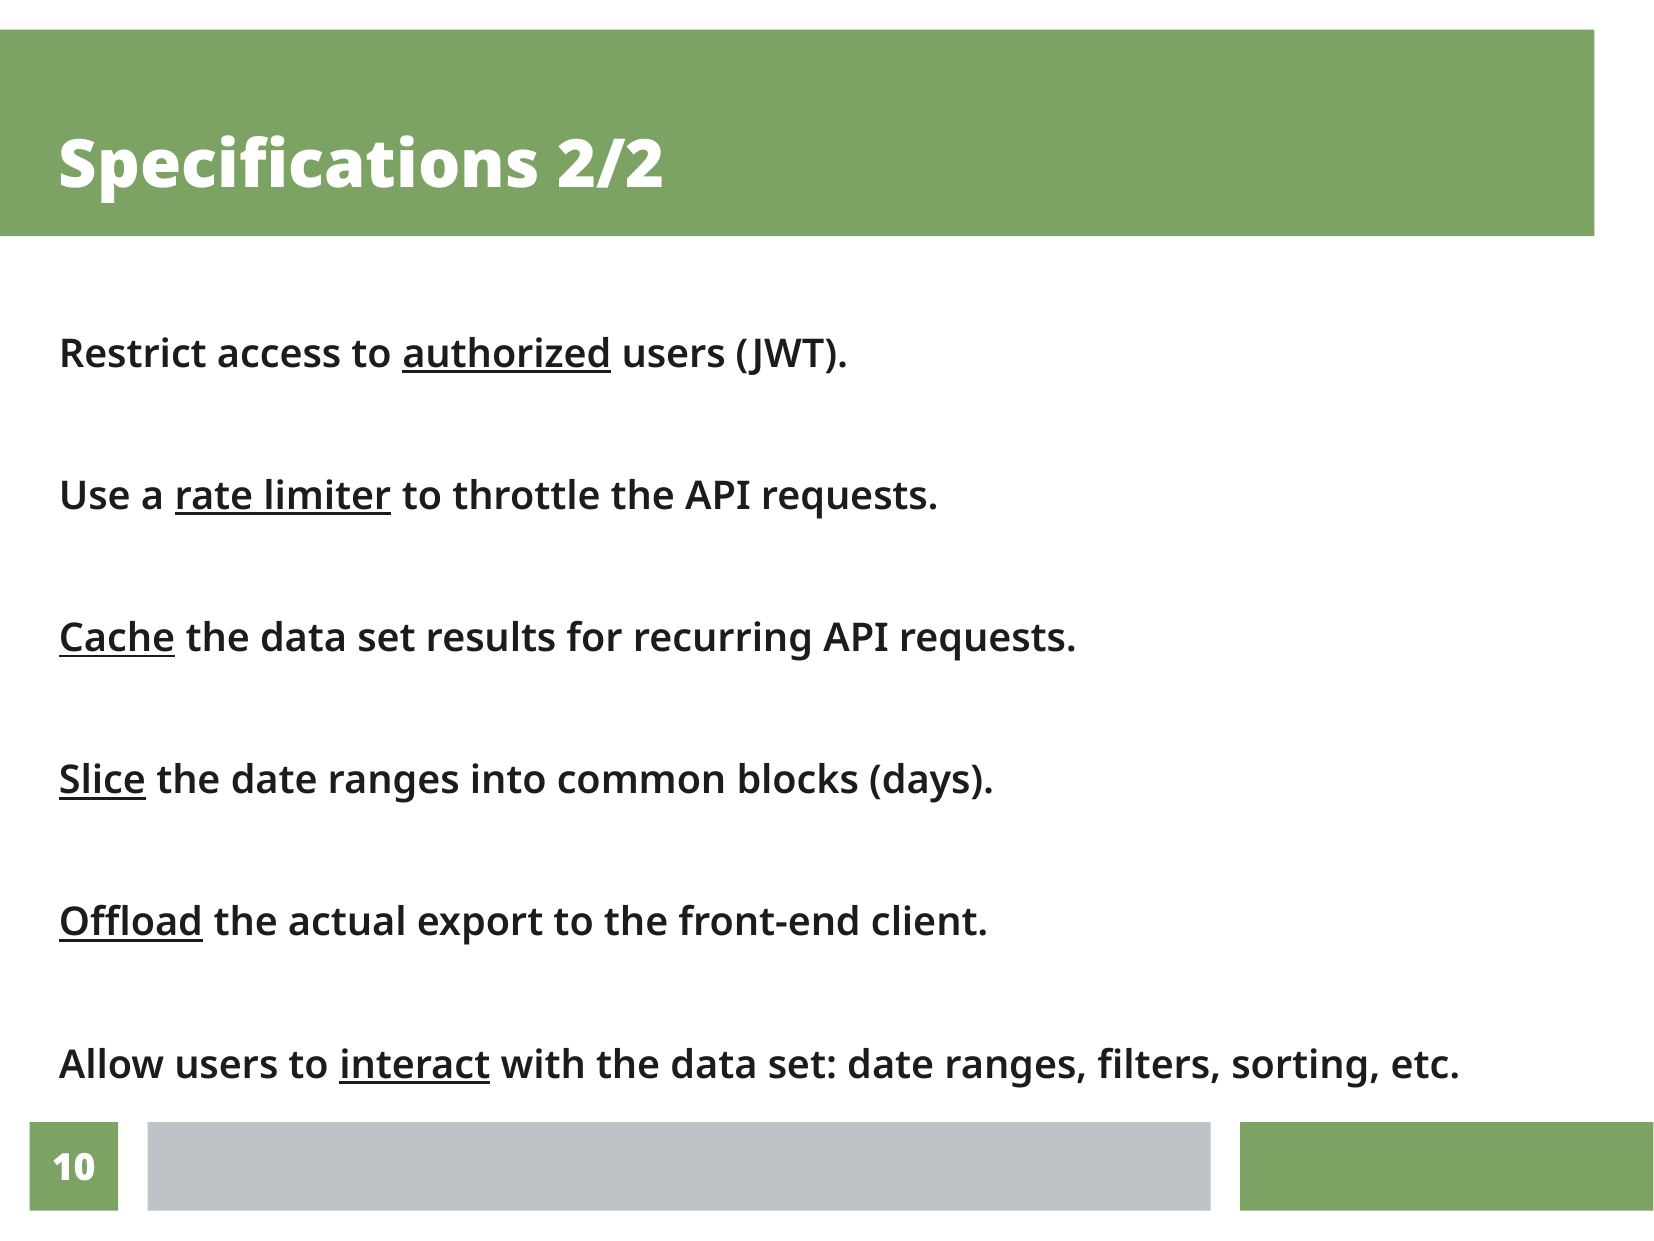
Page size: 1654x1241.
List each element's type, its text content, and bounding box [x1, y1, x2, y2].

list Restrict access to authorized users (JWT). Use a rate limiter to throttle the API requests. Cache the data set results for recurring API requests. Slice the date ranges into common blocks (days). Offload the actual export to the front-end client. Allow users to interact with the data set: date ranges, filters, sorting, etc. [59, 324, 1565, 1093]
title Specifications 2/2 [59, 59, 1595, 207]
